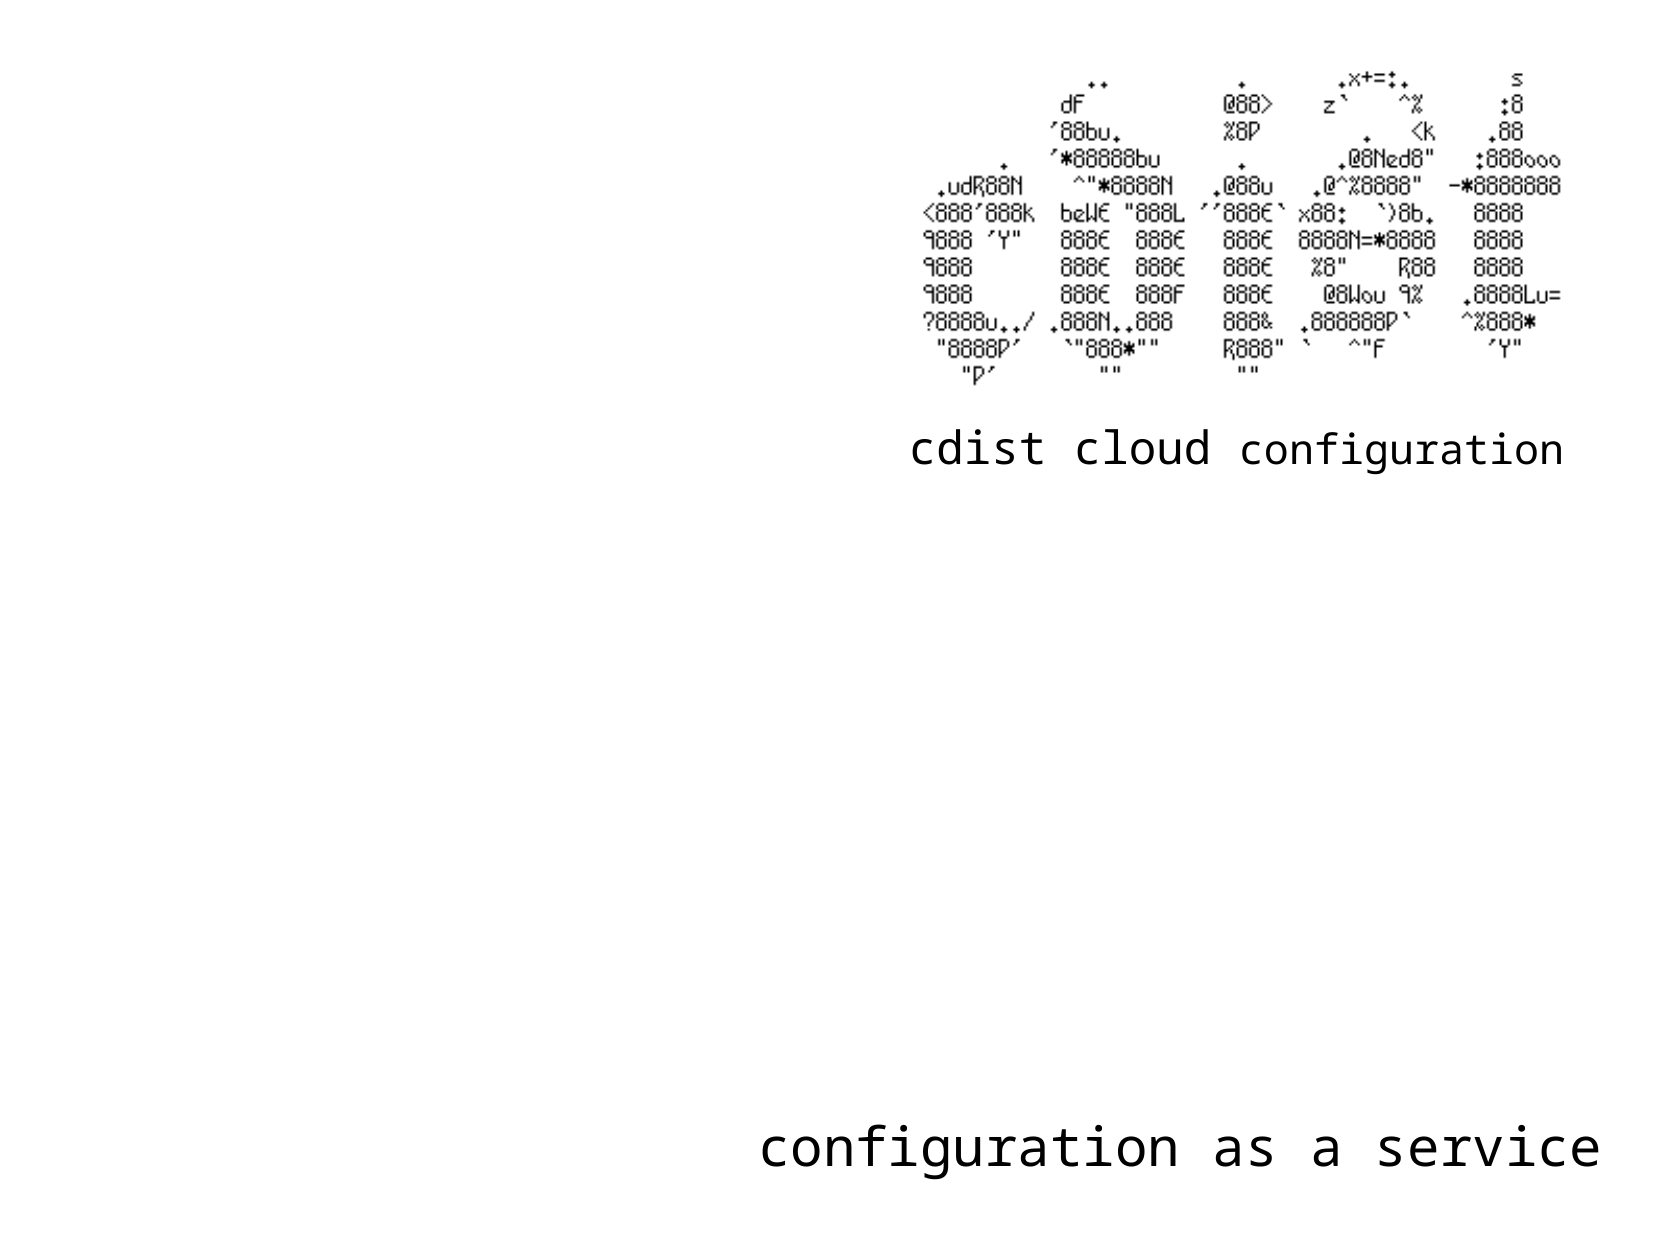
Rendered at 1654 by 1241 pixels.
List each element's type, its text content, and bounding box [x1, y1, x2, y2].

picture [920, 49, 1571, 396]
text_box cdist cloud configuration [892, 378, 1564, 514]
subtitle configuration as a service [147, 1096, 1604, 1194]
